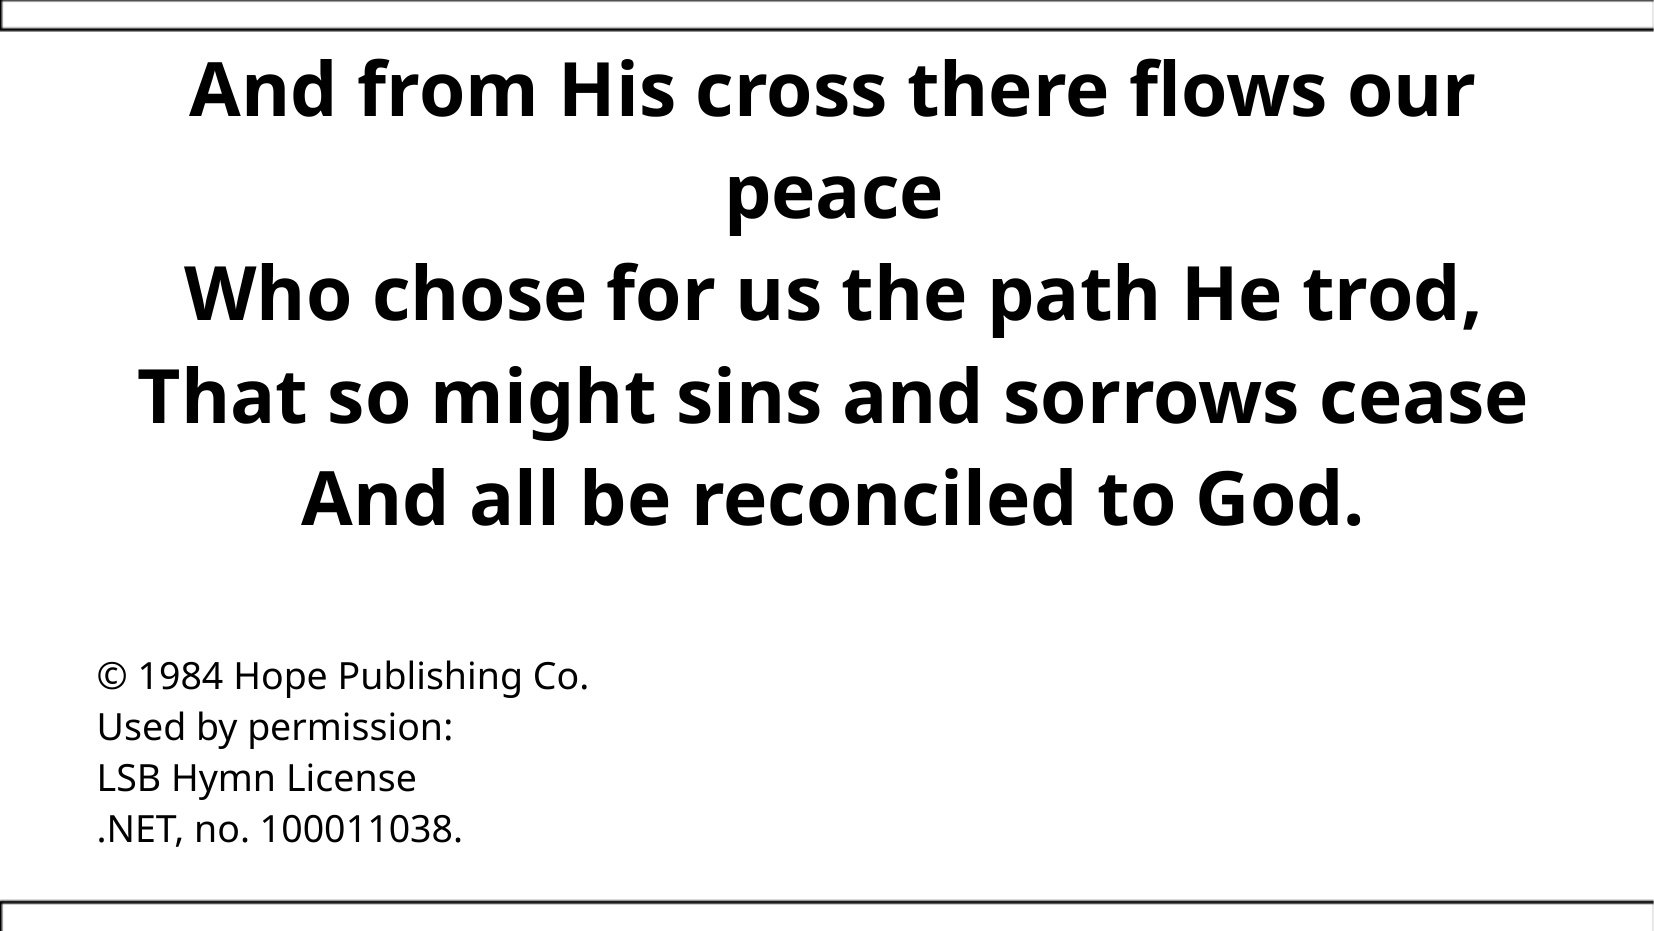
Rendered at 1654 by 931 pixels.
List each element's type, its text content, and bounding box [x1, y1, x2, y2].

picture [0, 0, 1654, 931]
text_box And from His cross there flows our peace Who chose for us the path He trod, That so might sins and sorrows cease And all be reconciled to God. © 1984 Hope Publishing Co. Used by permission: LSB Hymn License .NET, no. 100011038. [63, 28, 1606, 854]
